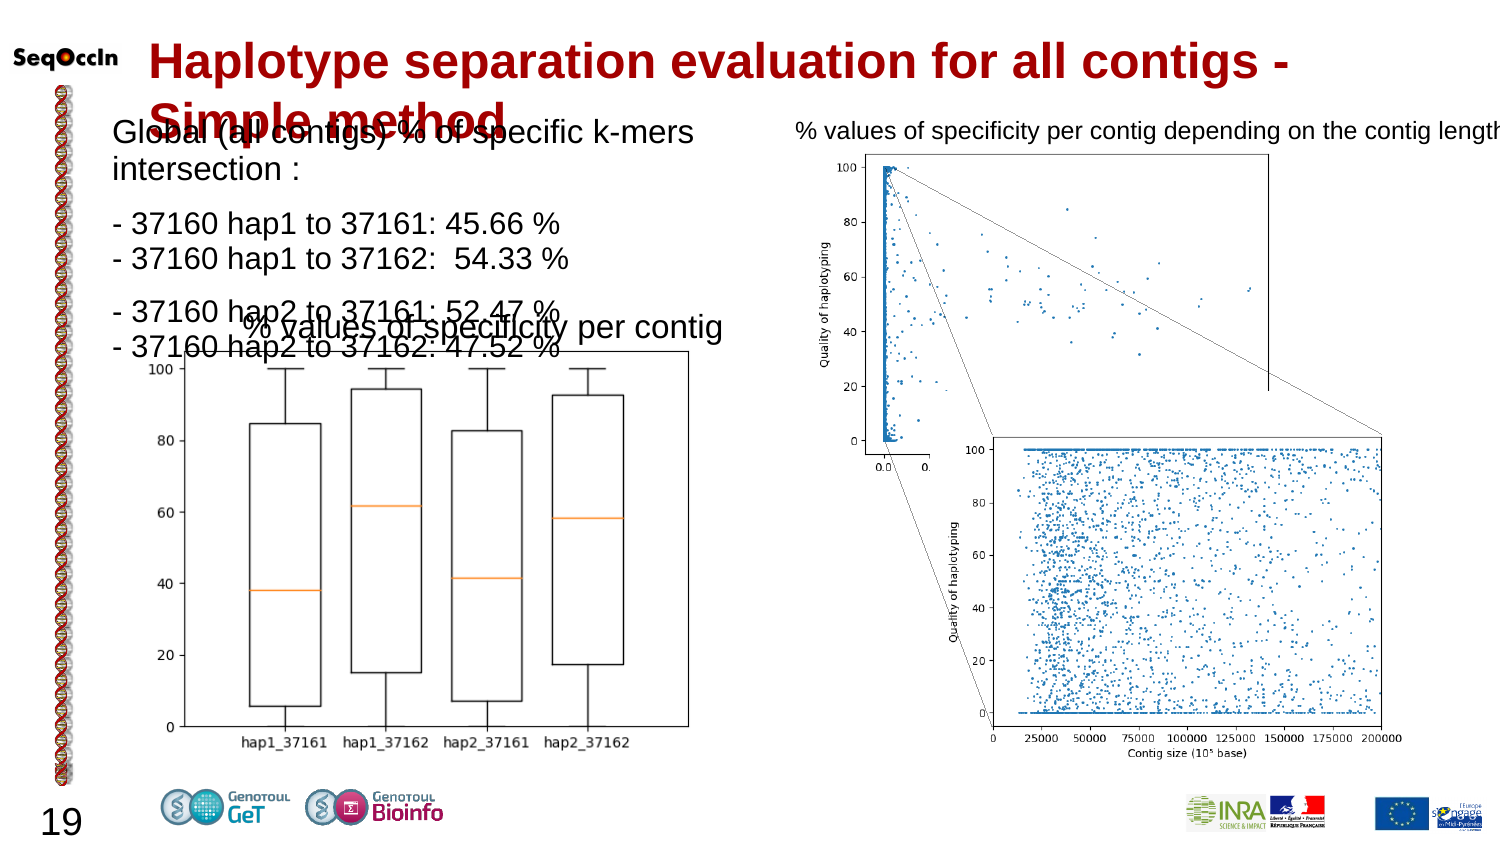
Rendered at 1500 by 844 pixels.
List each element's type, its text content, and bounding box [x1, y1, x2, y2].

picture [1185, 794, 1267, 832]
picture [9, 43, 122, 74]
text_box % values of specificity per contig depending on the contig length [780, 109, 1500, 153]
picture [55, 85, 68, 786]
picture [300, 784, 448, 830]
picture [103, 372, 753, 780]
text_box Haplotype separation evaluation for all contigs - Simple method [137, 22, 1378, 160]
picture [1374, 796, 1487, 834]
text_box % values of specificity per contig [227, 301, 740, 354]
picture [1270, 795, 1325, 828]
picture [800, 153, 1431, 767]
picture [156, 784, 294, 830]
text_box Global (all contigs) % of specific k-mers intersection : - 37160 hap1 to 37161: 45.66 % - 37160 hap1 to 37162: 54.33 % - 37160 hap2 to 37161: 52.47 % - 37160 hap2 to 37162: 47.52 % [97, 106, 753, 372]
